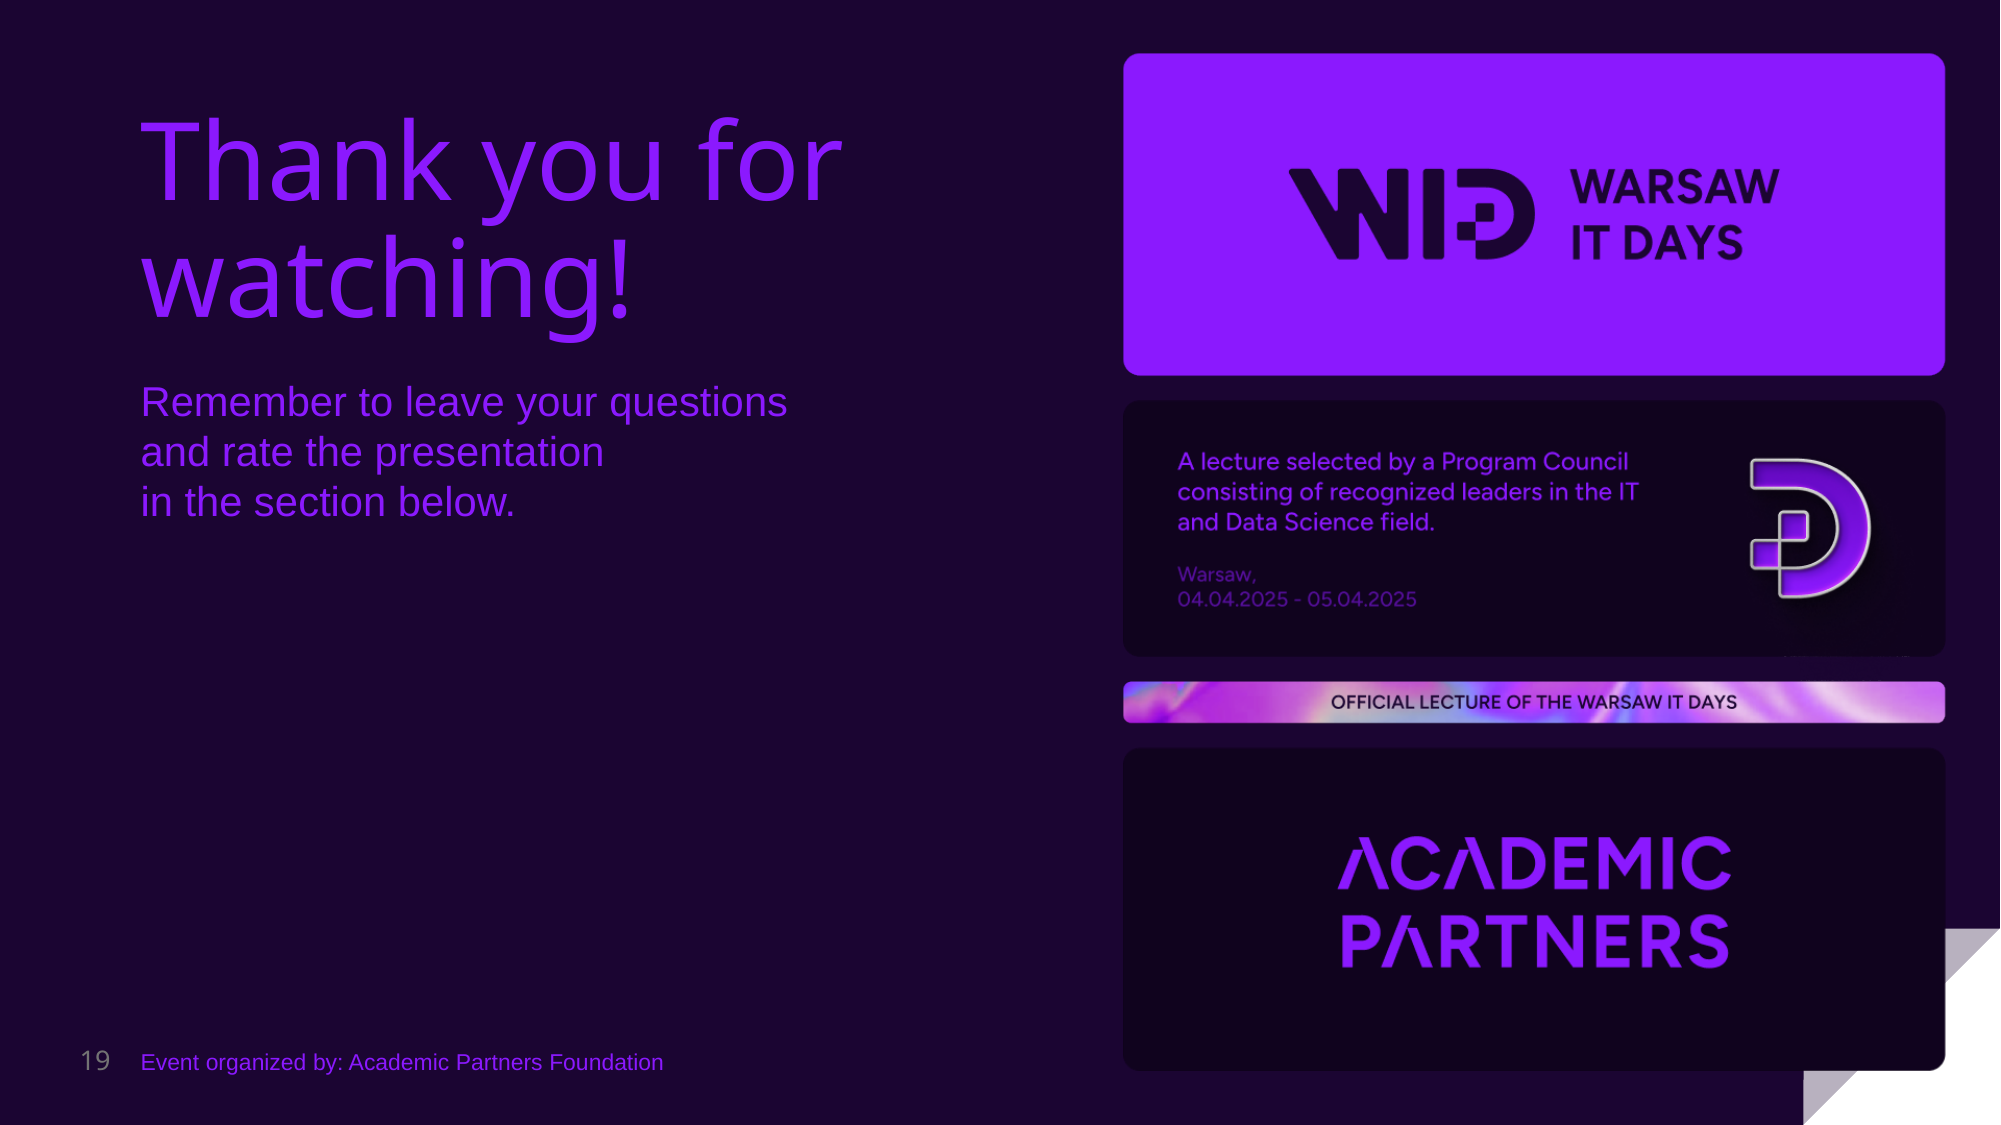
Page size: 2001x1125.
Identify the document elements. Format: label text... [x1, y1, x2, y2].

picture [1069, 0, 2000, 1125]
text_box Remember to leave your questions and rate the presentation in the section below. [125, 366, 1070, 545]
text_box Event organized by: Academic Partners Foundation [125, 1031, 884, 1092]
text_box Thank you for watching! [125, 99, 1070, 366]
slide_number <number> [36, 1031, 125, 1092]
